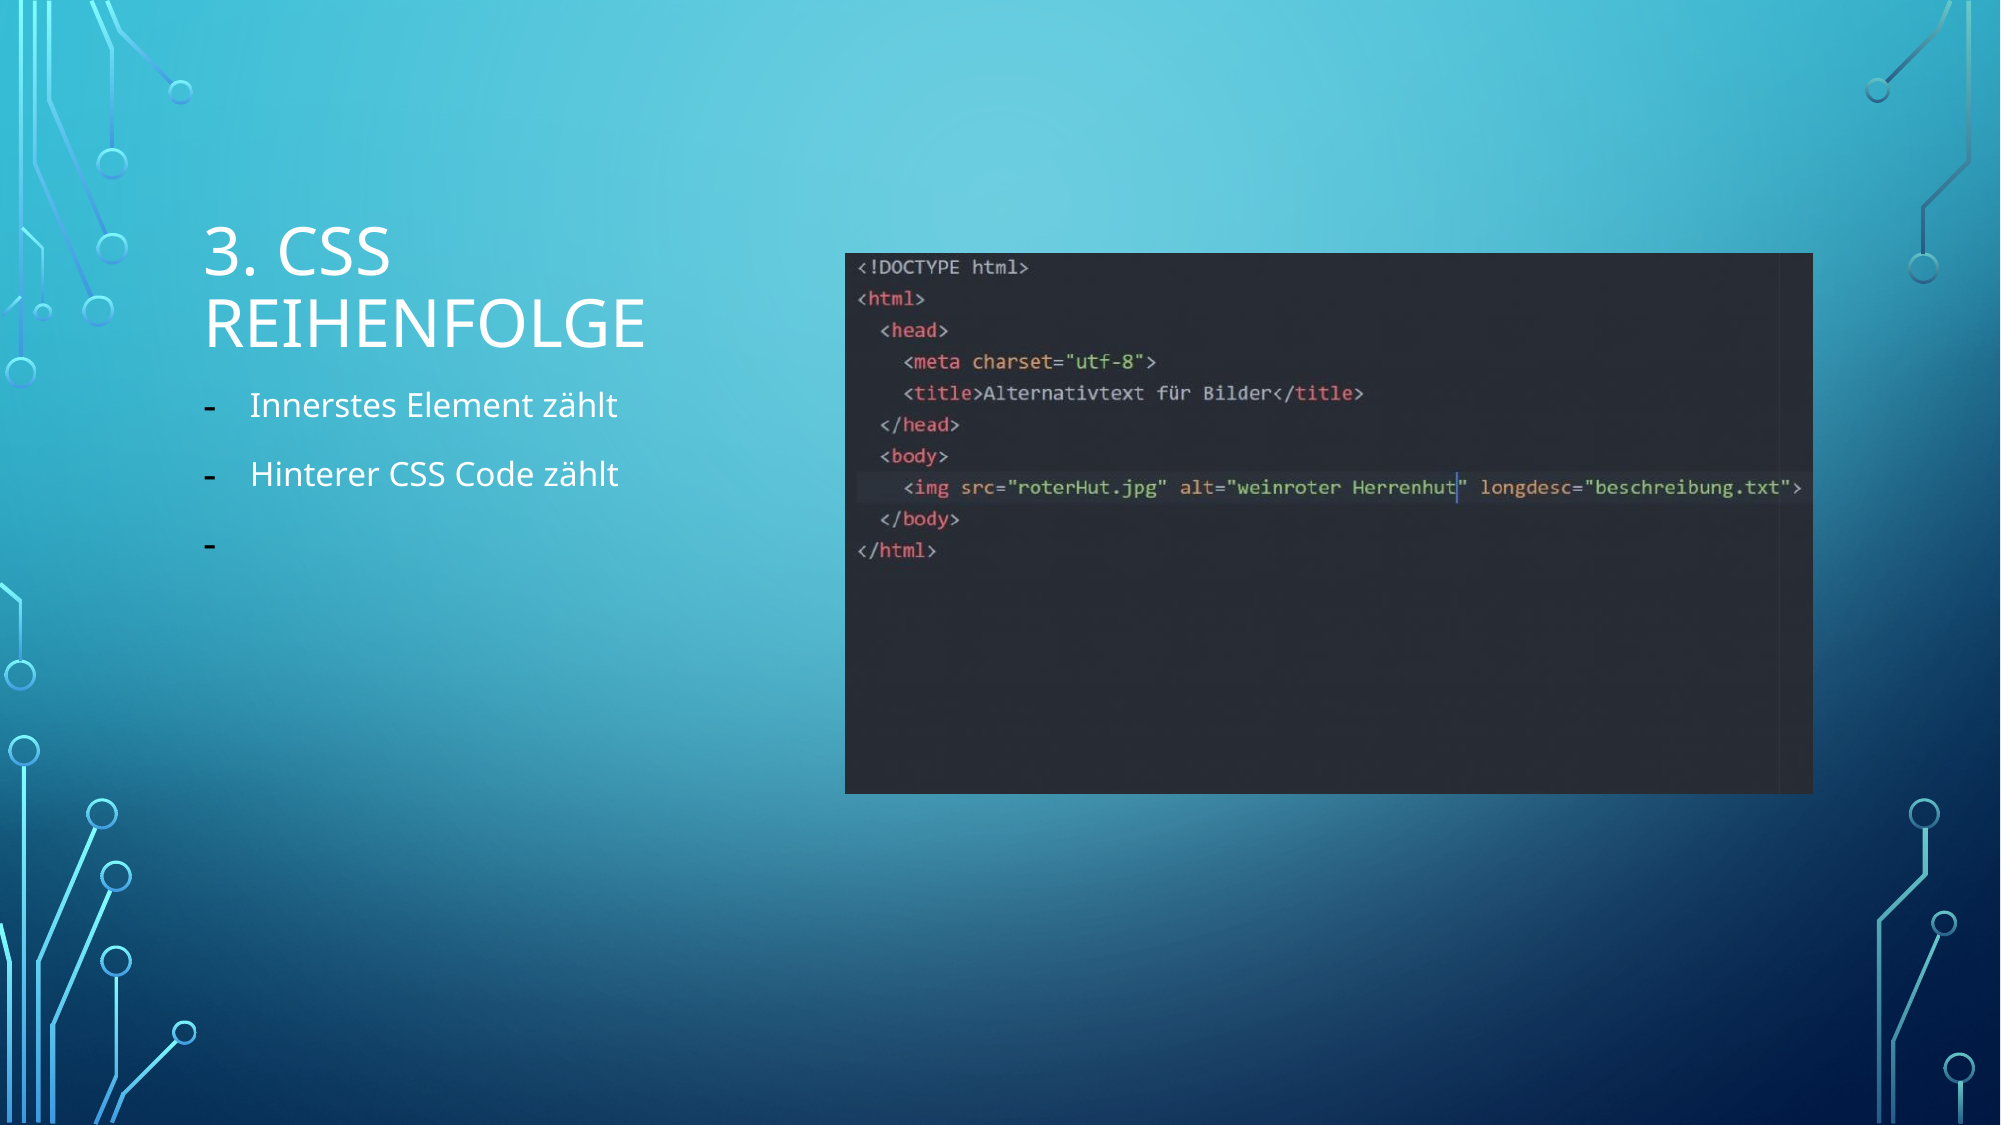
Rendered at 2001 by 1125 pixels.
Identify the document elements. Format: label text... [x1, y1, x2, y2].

list Innerstes Element zählt Hinterer CSS Code zählt [188, 369, 821, 951]
picture [845, 253, 1813, 794]
title 3. CSS Reihenfolge [188, 99, 821, 369]
